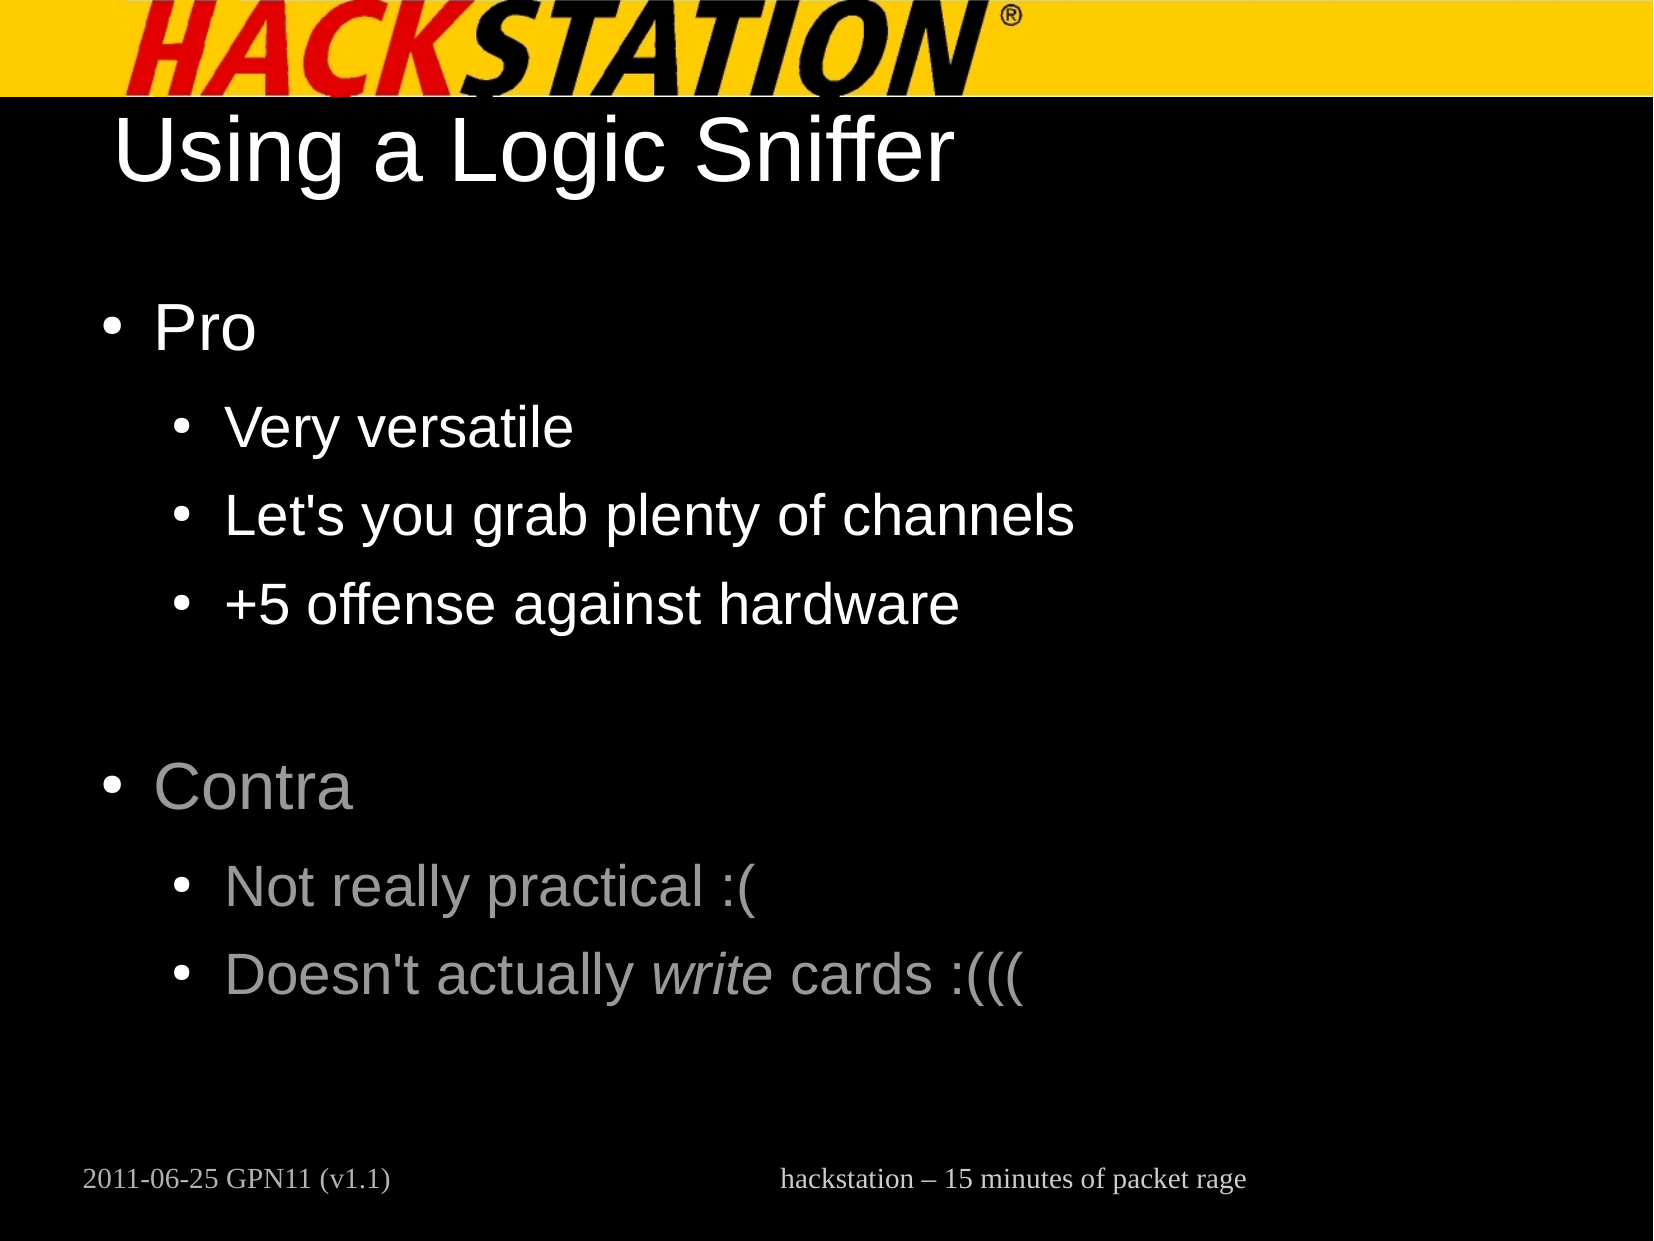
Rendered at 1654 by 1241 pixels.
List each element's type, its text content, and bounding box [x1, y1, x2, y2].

list Pro Very versatile Let's you grab plenty of channels +5 offense against hardware Contra Not really practical :( Doesn't actually write cards :((( [82, 290, 1571, 1163]
picture [0, 0, 1653, 97]
title Using a Logic Sniffer [112, 75, 1571, 226]
